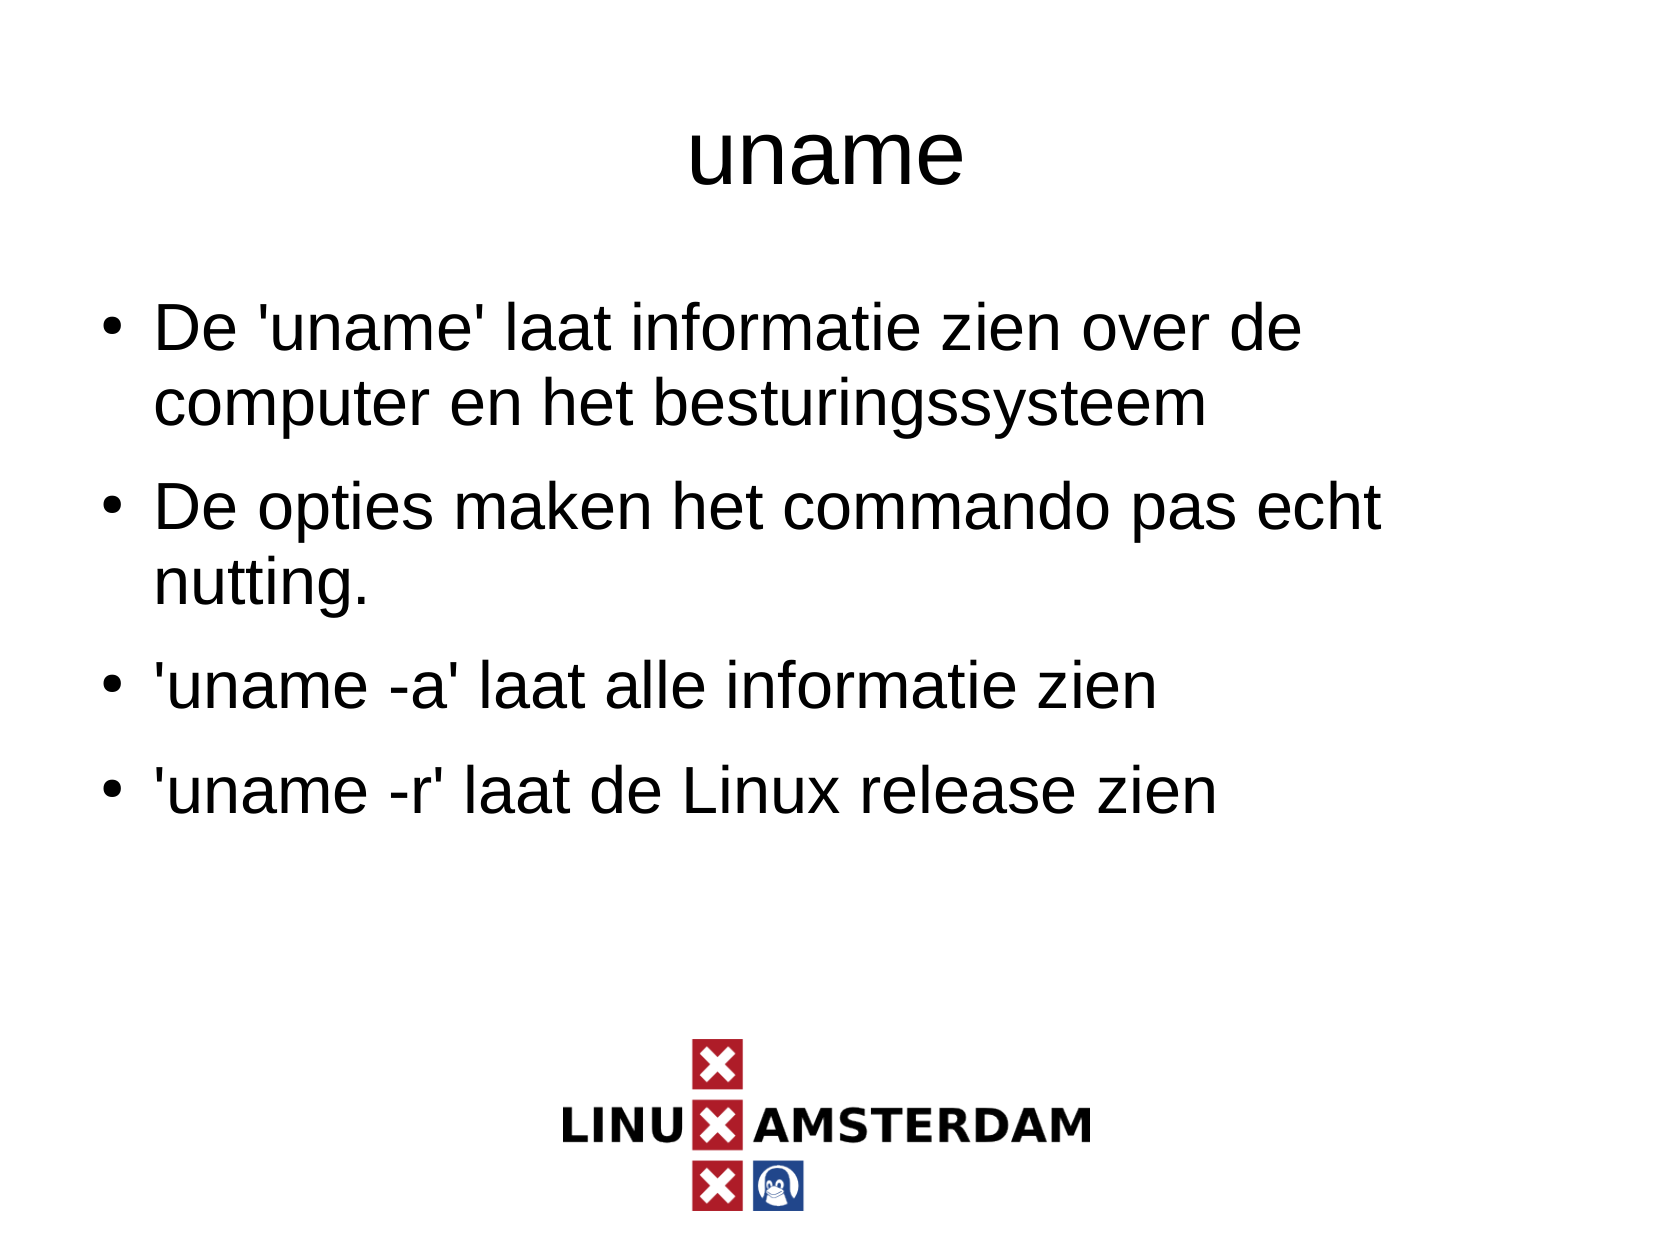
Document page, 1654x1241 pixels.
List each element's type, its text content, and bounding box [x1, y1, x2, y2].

list De 'uname' laat informatie zien over de computer en het besturingssysteem De opties maken het commando pas echt nutting. 'uname -a' laat alle informatie zien 'uname -r' laat de Linux release zien [82, 290, 1571, 1010]
picture [563, 1039, 1090, 1211]
title uname [82, 49, 1571, 257]
